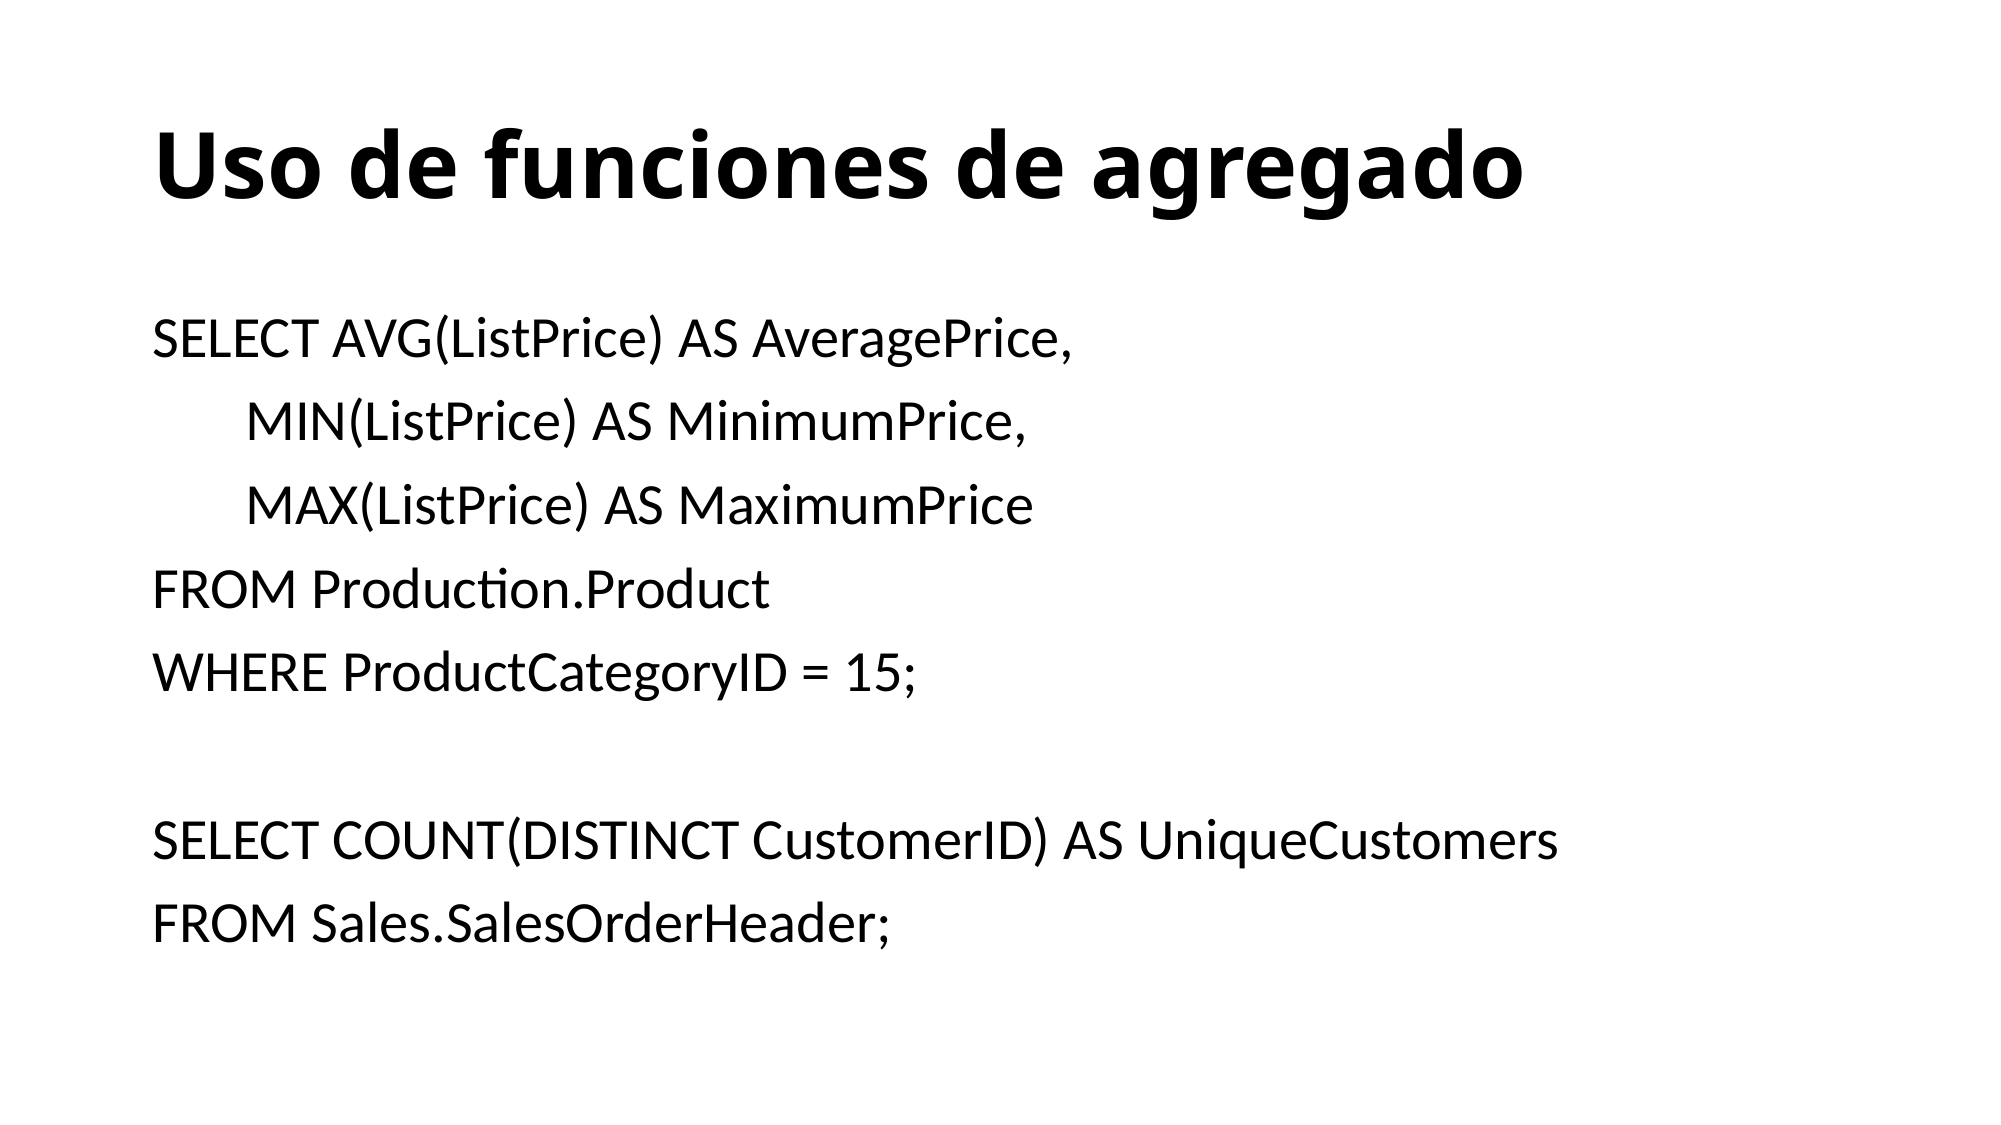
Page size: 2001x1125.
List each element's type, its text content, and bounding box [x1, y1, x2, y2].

title Uso de funciones de agregado [137, 59, 1863, 278]
list SELECT AVG(ListPrice) AS AveragePrice, MIN(ListPrice) AS MinimumPrice, MAX(ListPrice) AS MaximumPrice FROM Production.Product WHERE ProductCategoryID = 15; SELECT COUNT(DISTINCT CustomerID) AS UniqueCustomers FROM Sales.SalesOrderHeader; [137, 299, 1863, 1014]
